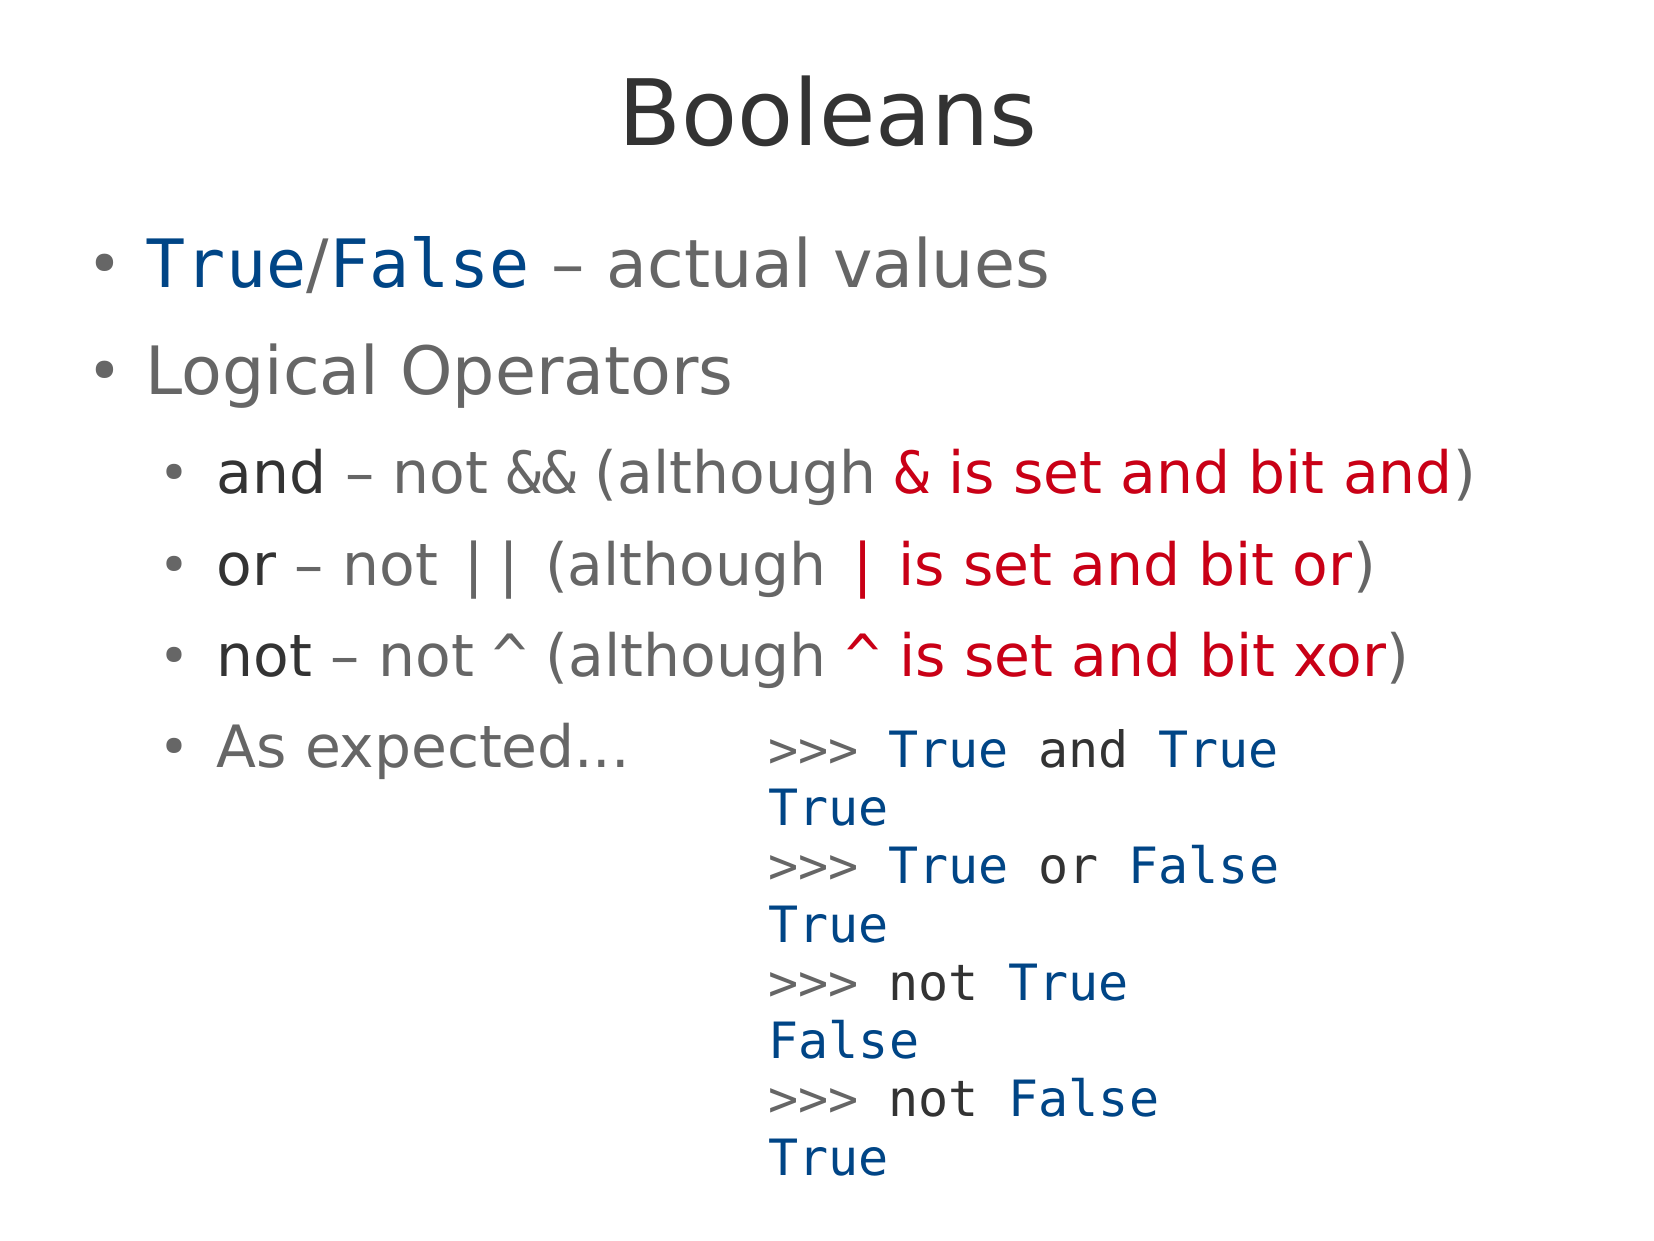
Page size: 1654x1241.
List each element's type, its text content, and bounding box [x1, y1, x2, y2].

title Booleans [84, 17, 1573, 211]
text_box >>> True and True True >>> True or False True >>> not True False >>> not False True [754, 713, 1467, 1241]
list True/False – actual values Logical Operators and – not && (although & is set and bit and) or – not || (although | is set and bit or) not – not ^ (although ^ is set and bit xor) As expected... [75, 225, 1564, 1044]
